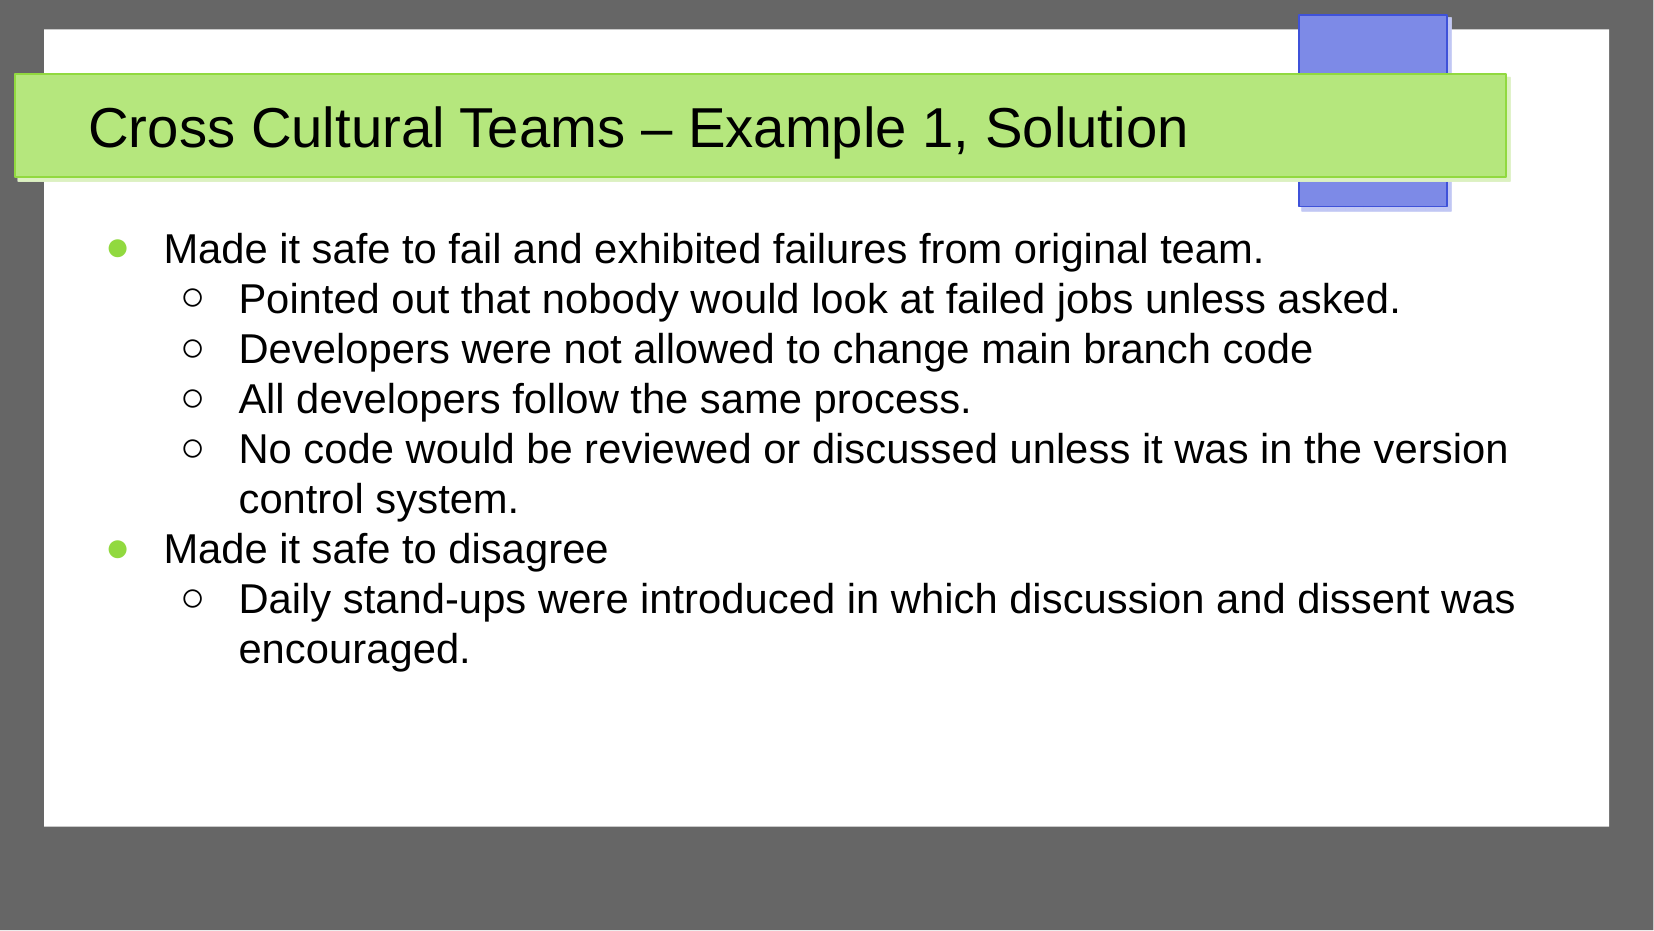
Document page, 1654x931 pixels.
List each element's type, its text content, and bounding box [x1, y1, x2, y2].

text_box Made it safe to fail and exhibited failures from original team. Pointed out that nobody would look at failed jobs unless asked. Developers were not allowed to change main branch code All developers follow the same process. No code would be reviewed or discussed unless it was in the version control system. Made it safe to disagree Daily stand-ups were introduced in which discussion and dissent was encouraged. [88, 221, 1565, 812]
text_box Cross Cultural Teams – Example 1, Solution [88, 73, 1506, 178]
